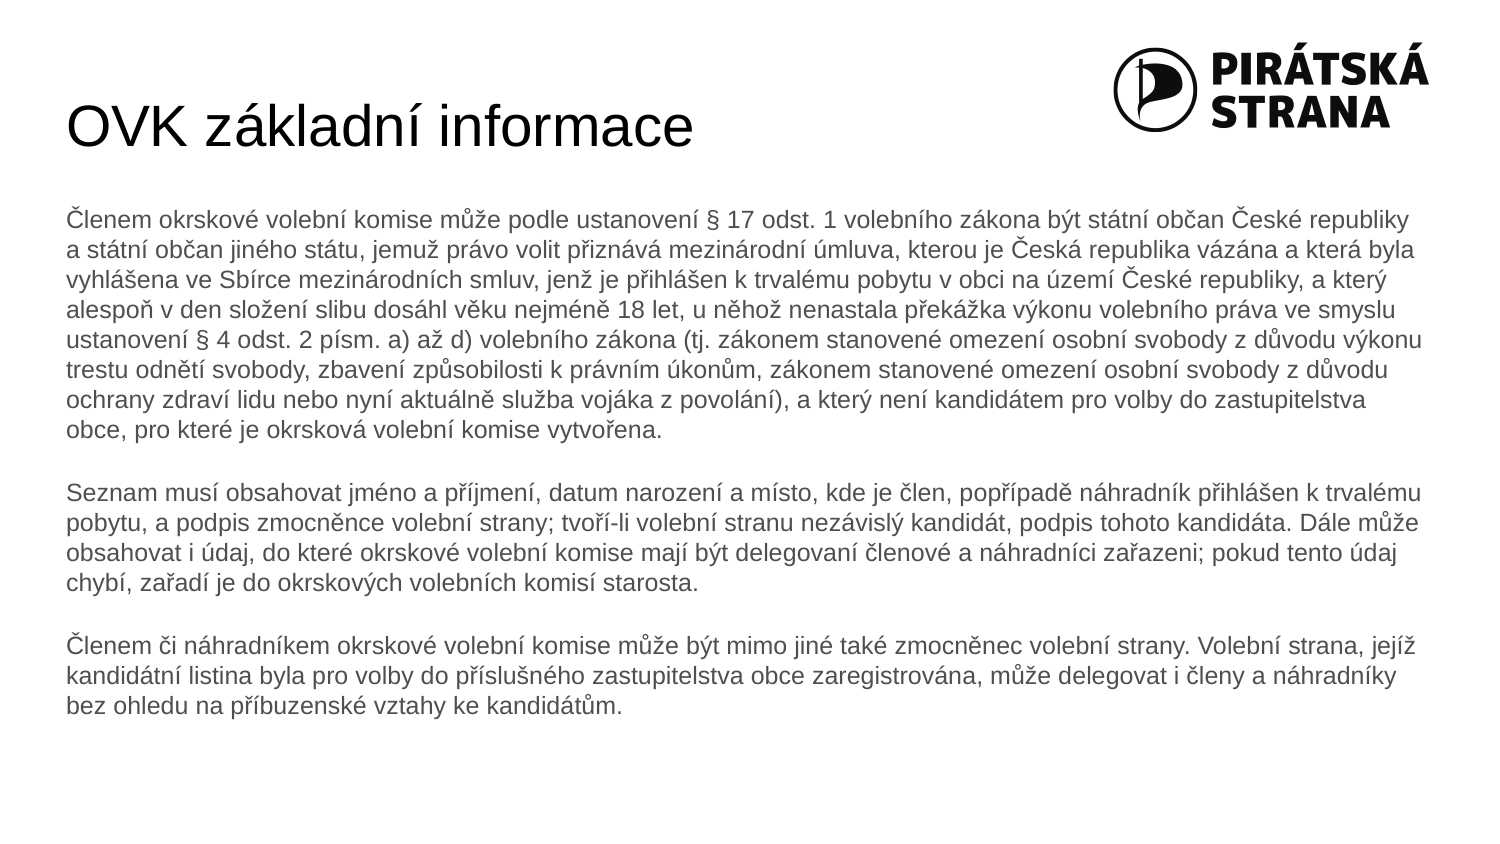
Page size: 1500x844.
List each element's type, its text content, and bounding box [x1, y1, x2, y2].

list Členem okrskové volební komise může podle ustanovení § 17 odst. 1 volebního zákona být státní občan České republiky a státní občan jiného státu, jemuž právo volit přiznává mezinárodní úmluva, kterou je Česká republika vázána a která byla vyhlášena ve Sbírce mezinárodních smluv, jenž je přihlášen k trvalému pobytu v obci na území České republiky, a který alespoň v den složení slibu dosáhl věku nejméně 18 let, u něhož nenastala překážka výkonu volebního práva ve smyslu ustanovení § 4 odst. 2 písm. a) až d) volebního zákona (tj. zákonem stanovené omezení osobní svobody z důvodu výkonu trestu odnětí svobody, zbavení způsobilosti k právním úkonům, zákonem stanovené omezení osobní svobody z důvodu ochrany zdraví lidu nebo nyní aktuálně služba vojáka z povolání), a který není kandidátem pro volby do zastupitelstva obce, pro které je okrsková volební komise vytvořena. Seznam musí obsahovat jméno a příjmení, datum narození a místo, kde je člen, popřípadě náhradník přihlášen k trvalému pobytu, a podpis zmocněnce volební strany; tvoří-li volební stranu nezávislý kandidát, podpis tohoto kandidáta. Dále může obsahovat i údaj, do které okrskové volební komise mají být delegovaní členové a náhradníci zařazeni; pokud tento údaj chybí, zařadí je do okrskových volebních komisí starosta. Členem či náhradníkem okrskové volební komise může být mimo jiné také zmocněnec volební strany. Volební strana, jejíž kandidátní listina byla pro volby do příslušného zastupitelstva obce zaregistrována, může delegovat i členy a náhradníky bez ohledu na příbuzenské vztahy ke kandidátům. [51, 189, 1449, 786]
title OVK základní informace [51, 72, 1449, 167]
picture [1104, 40, 1438, 72]
